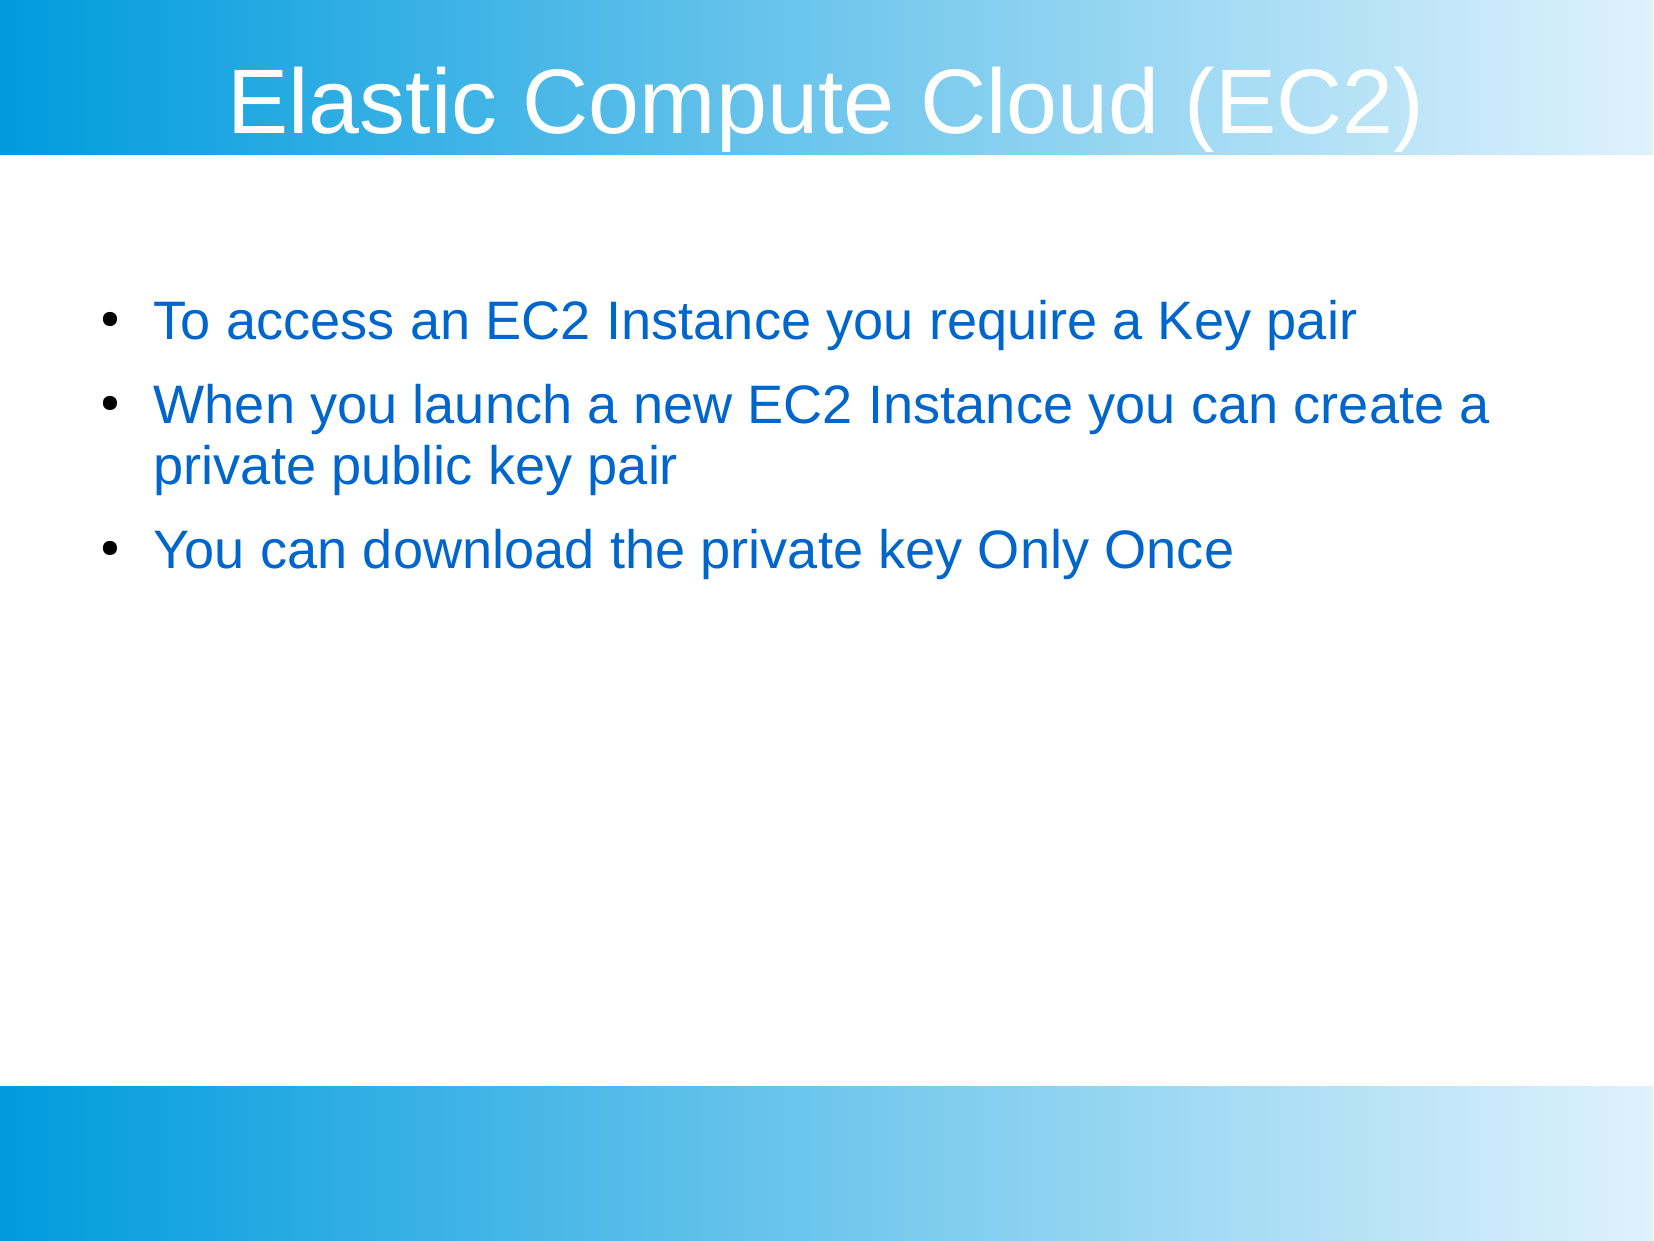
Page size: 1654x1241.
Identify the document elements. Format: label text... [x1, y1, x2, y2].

title Elastic Compute Cloud (EC2) [82, 49, 1571, 155]
list To access an EC2 Instance you require a Key pair When you launch a new EC2 Instance you can create a private public key pair You can download the private key Only Once [82, 290, 1571, 1010]
